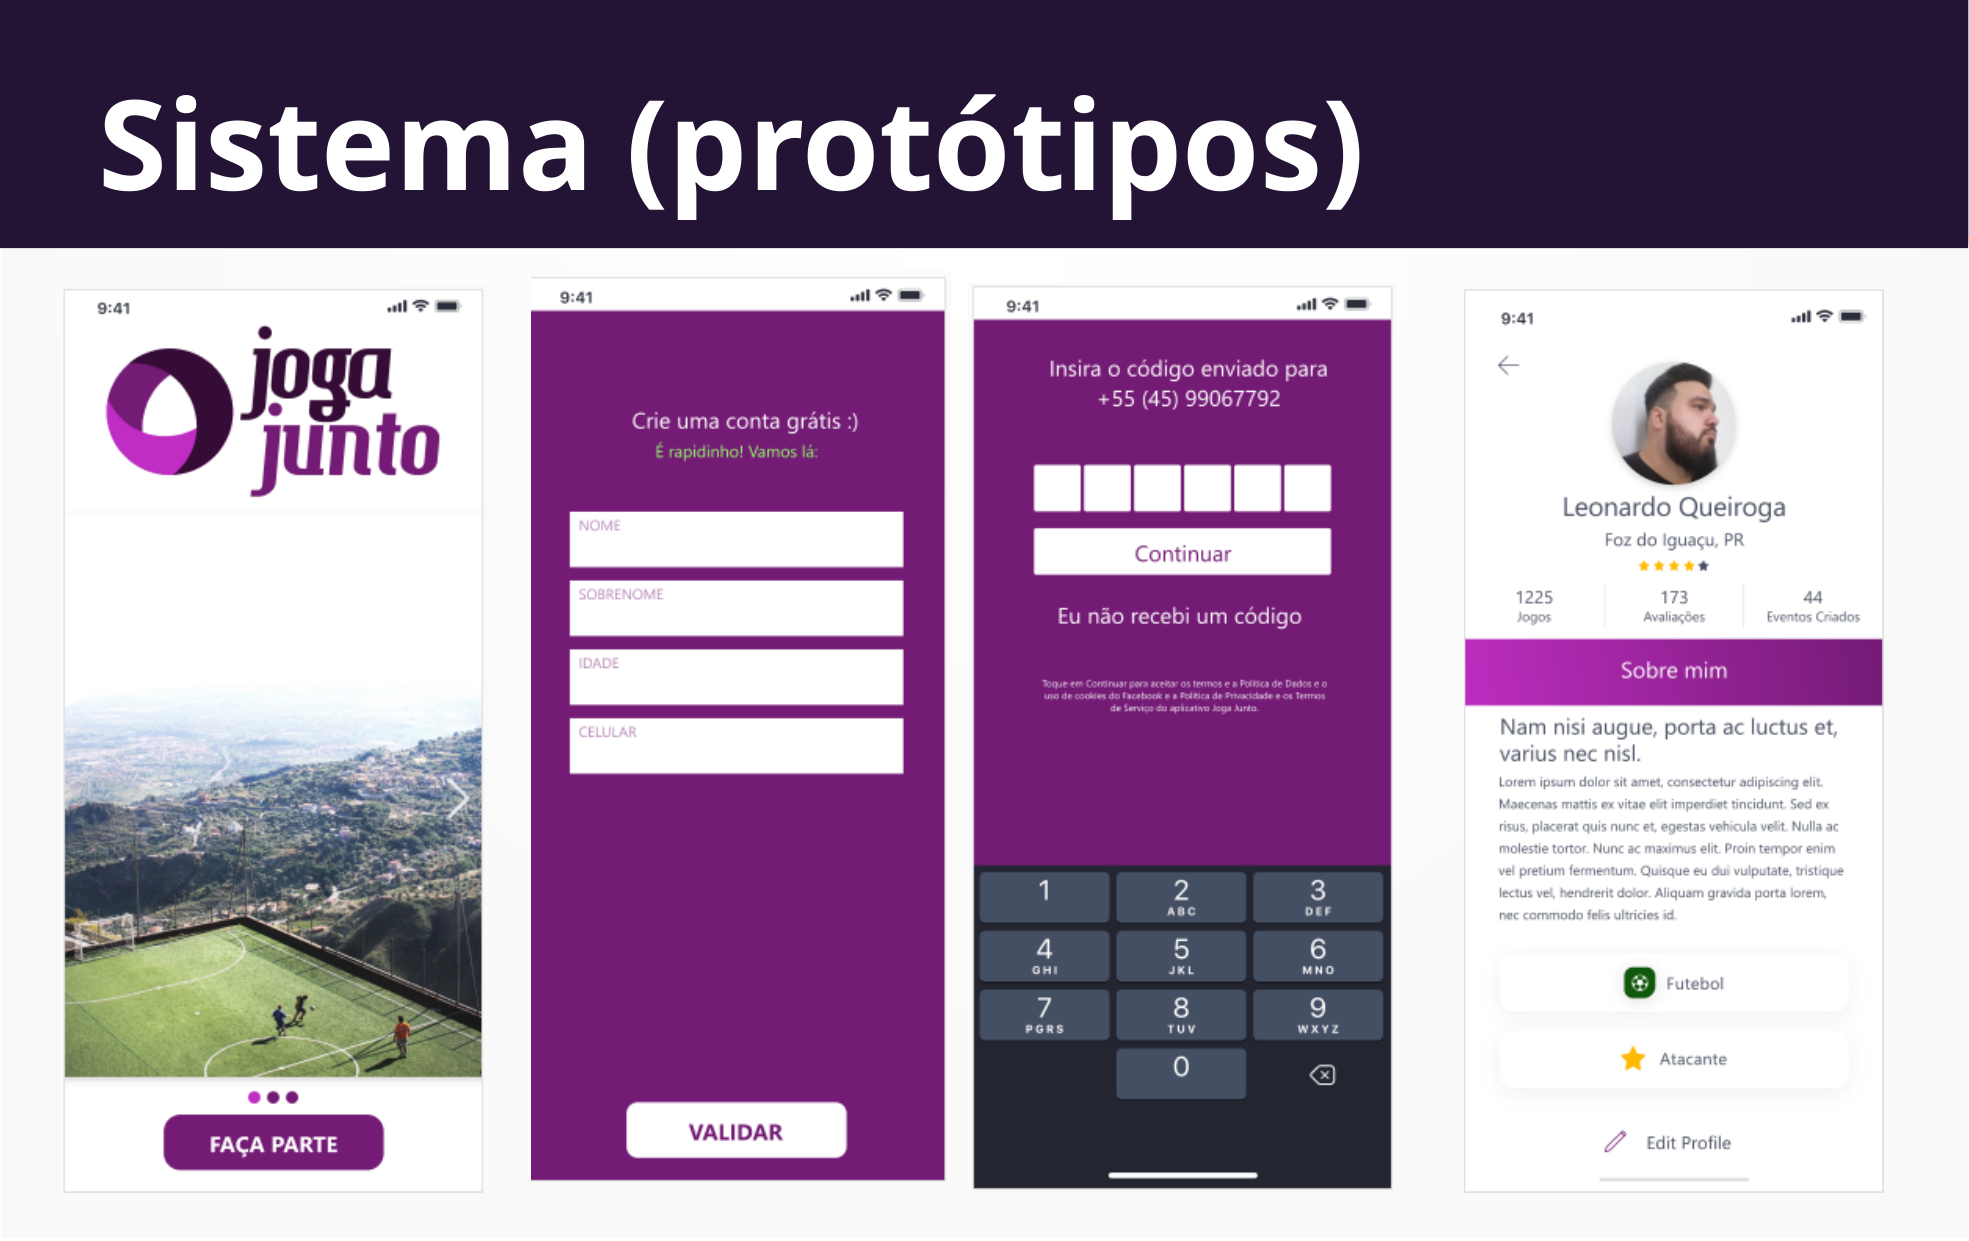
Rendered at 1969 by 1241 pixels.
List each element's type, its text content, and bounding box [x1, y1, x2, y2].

title Sistema (protótipos) [98, 19, 1870, 227]
picture [0, 249, 1969, 1241]
